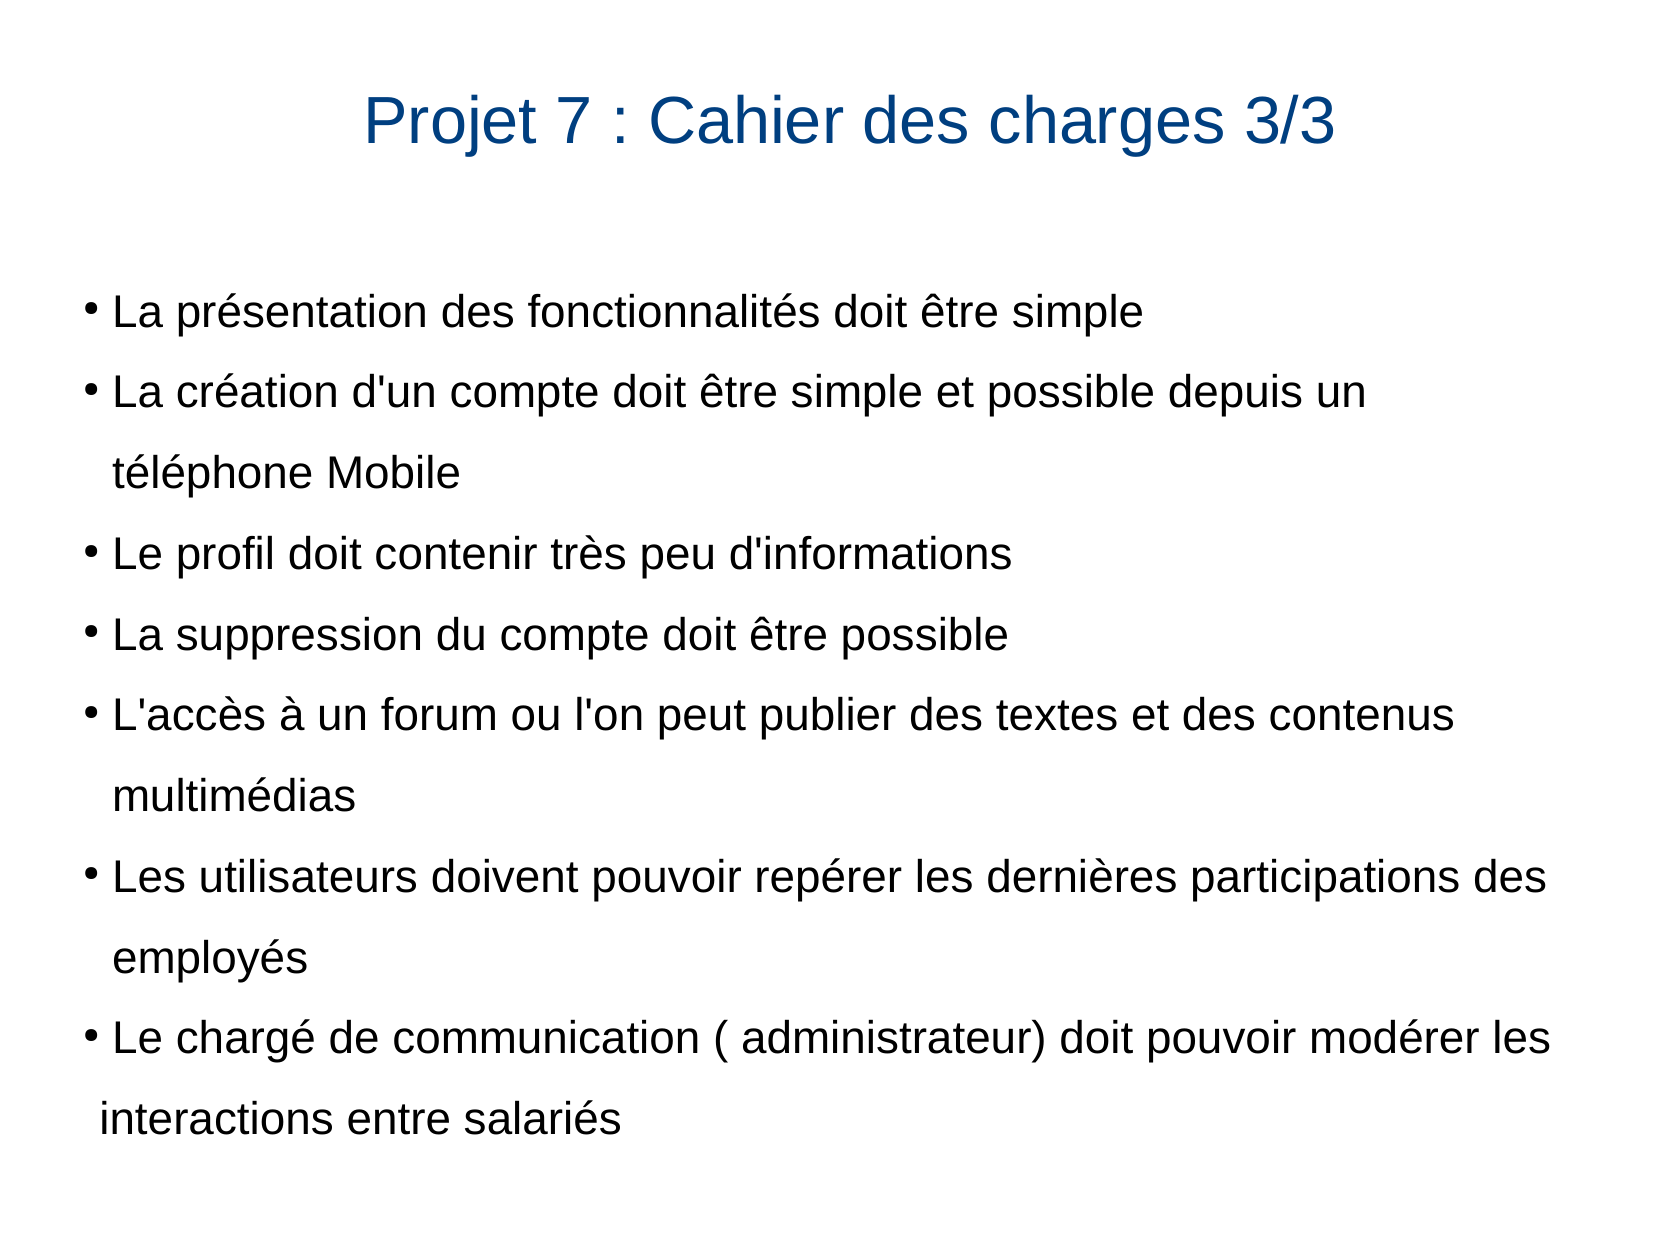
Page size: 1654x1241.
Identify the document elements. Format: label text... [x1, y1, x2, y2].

title Projet 7 : Cahier des charges 3/3 [106, 17, 1595, 225]
list La présentation des fonctionnalités doit être simple La création d'un compte doit être simple et possible depuis un téléphone Mobile Le profil doit contenir très peu d'informations La suppression du compte doit être possible L'accès à un forum ou l'on peut publier des textes et des contenus multimédias Les utilisateurs doivent pouvoir repérer les dernières participations des employés Le chargé de communication ( administrateur) doit pouvoir modérer les interactions entre salariés [83, 197, 1571, 1222]
